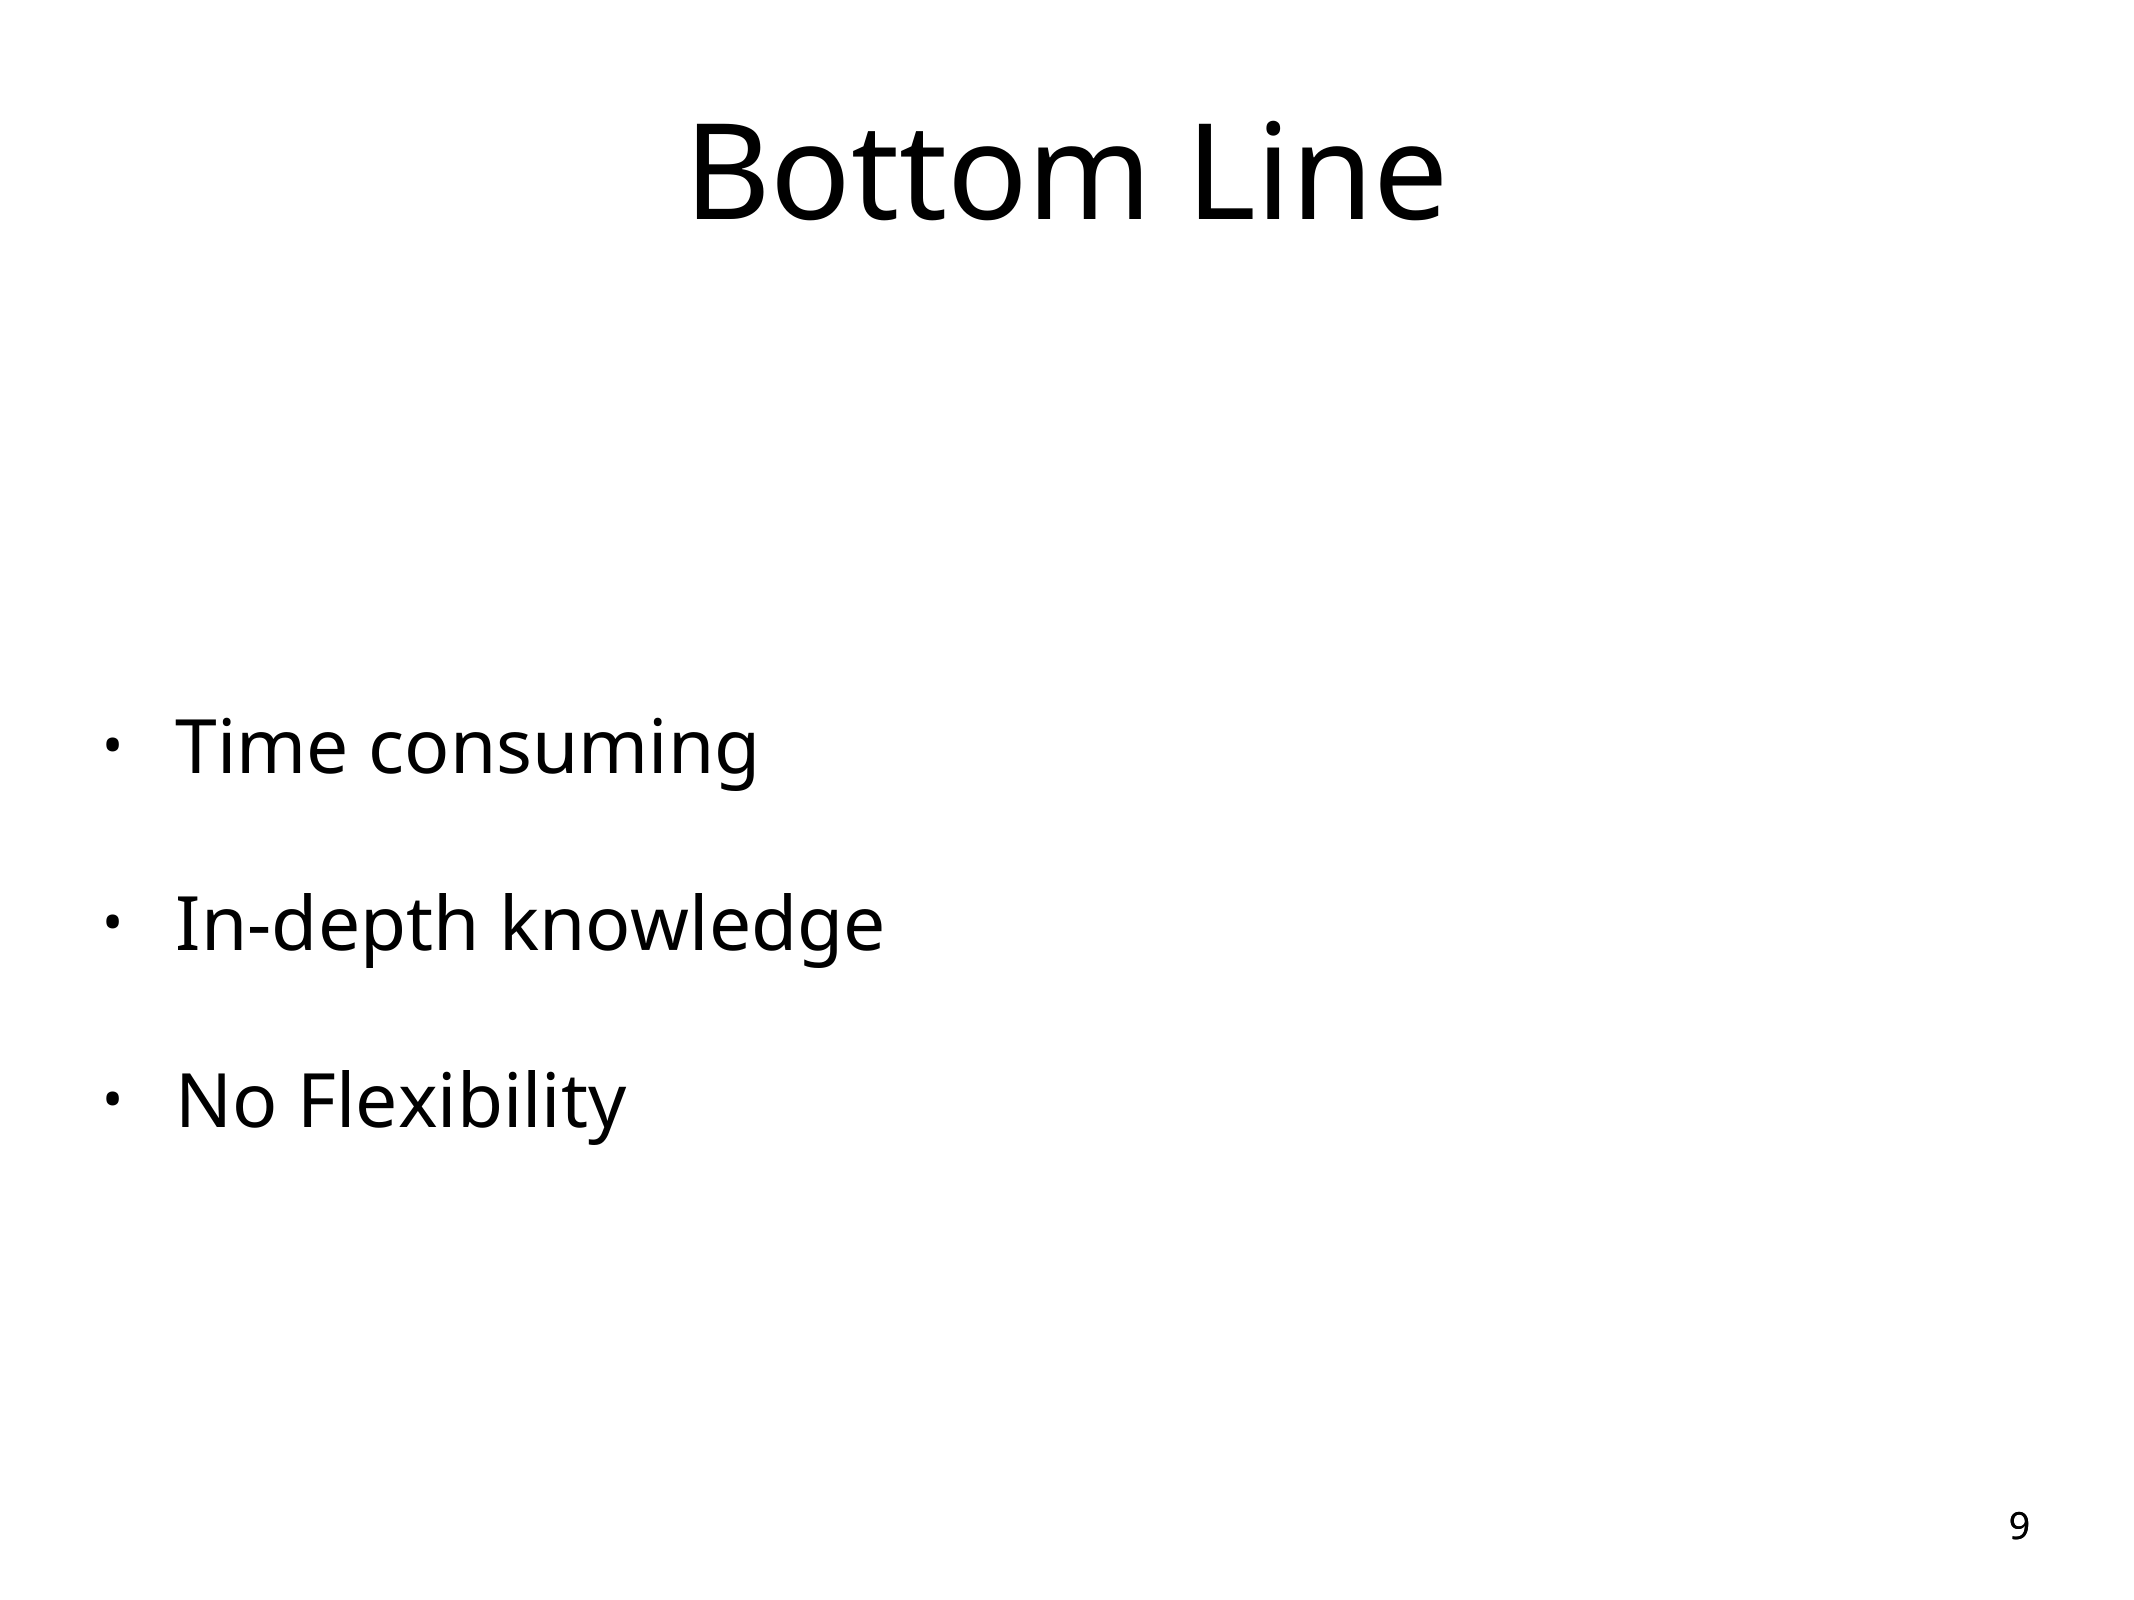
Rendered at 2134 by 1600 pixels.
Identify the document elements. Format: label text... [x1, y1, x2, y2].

title Bottom Line [156, 72, 1978, 261]
text_box <number> [1985, 1493, 2055, 1557]
list Time consuming In-depth knowledge No Flexibility [94, 332, 2039, 1509]
